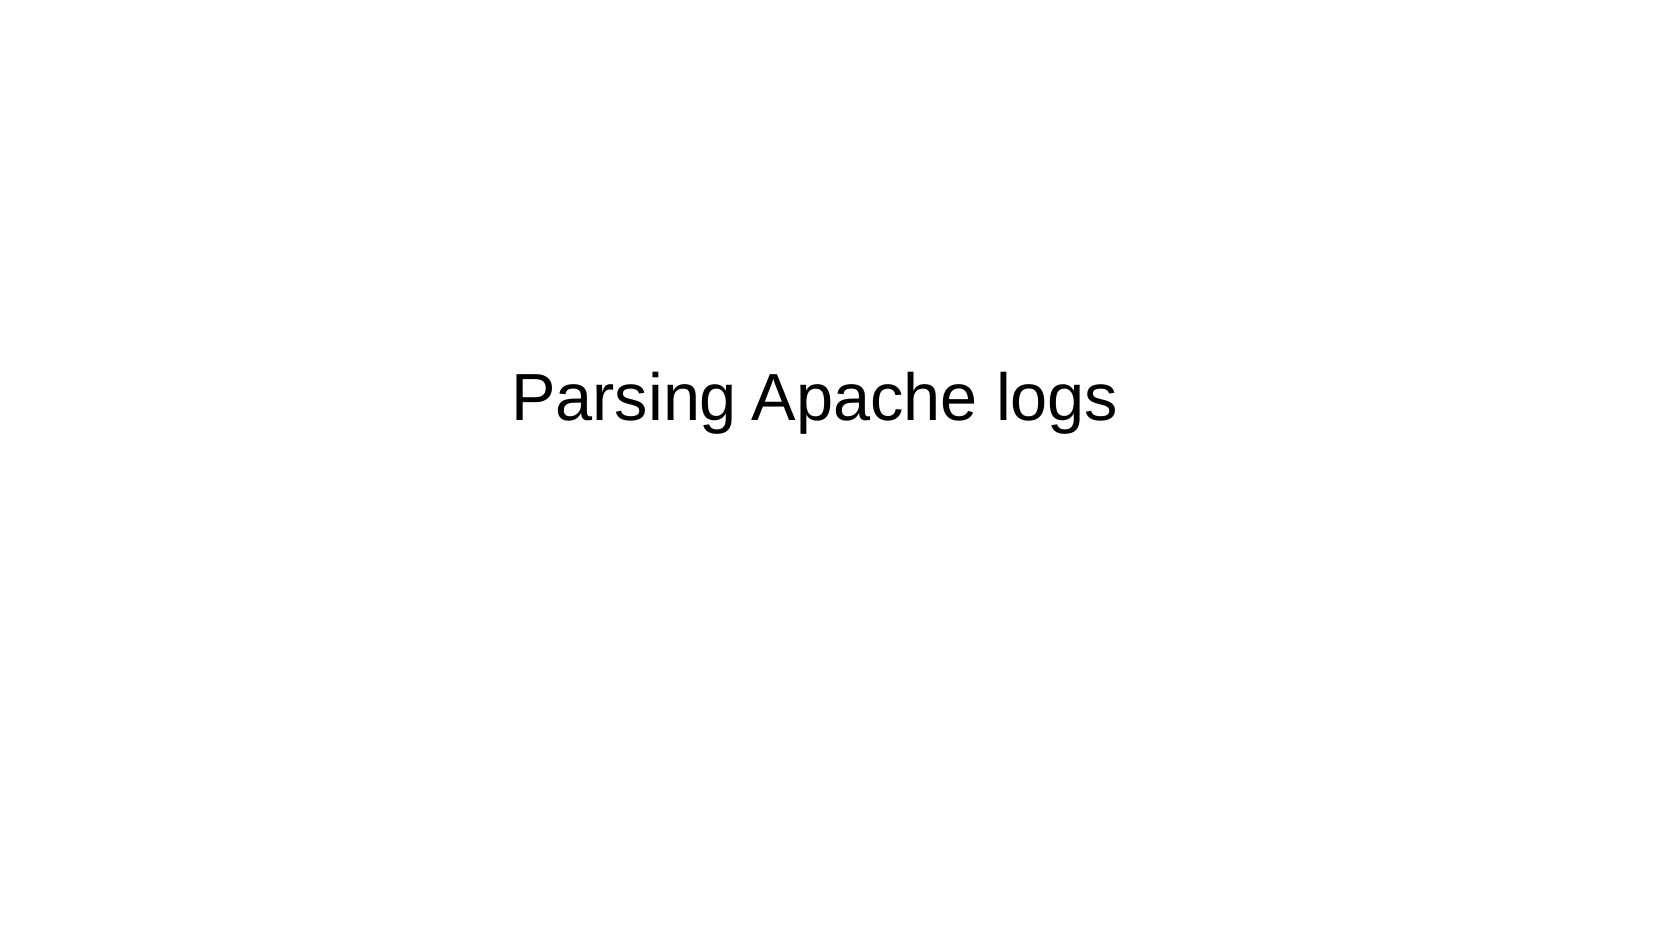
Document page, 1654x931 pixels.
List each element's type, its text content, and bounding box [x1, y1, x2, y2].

subtitle Parsing Apache logs [70, 37, 1559, 757]
